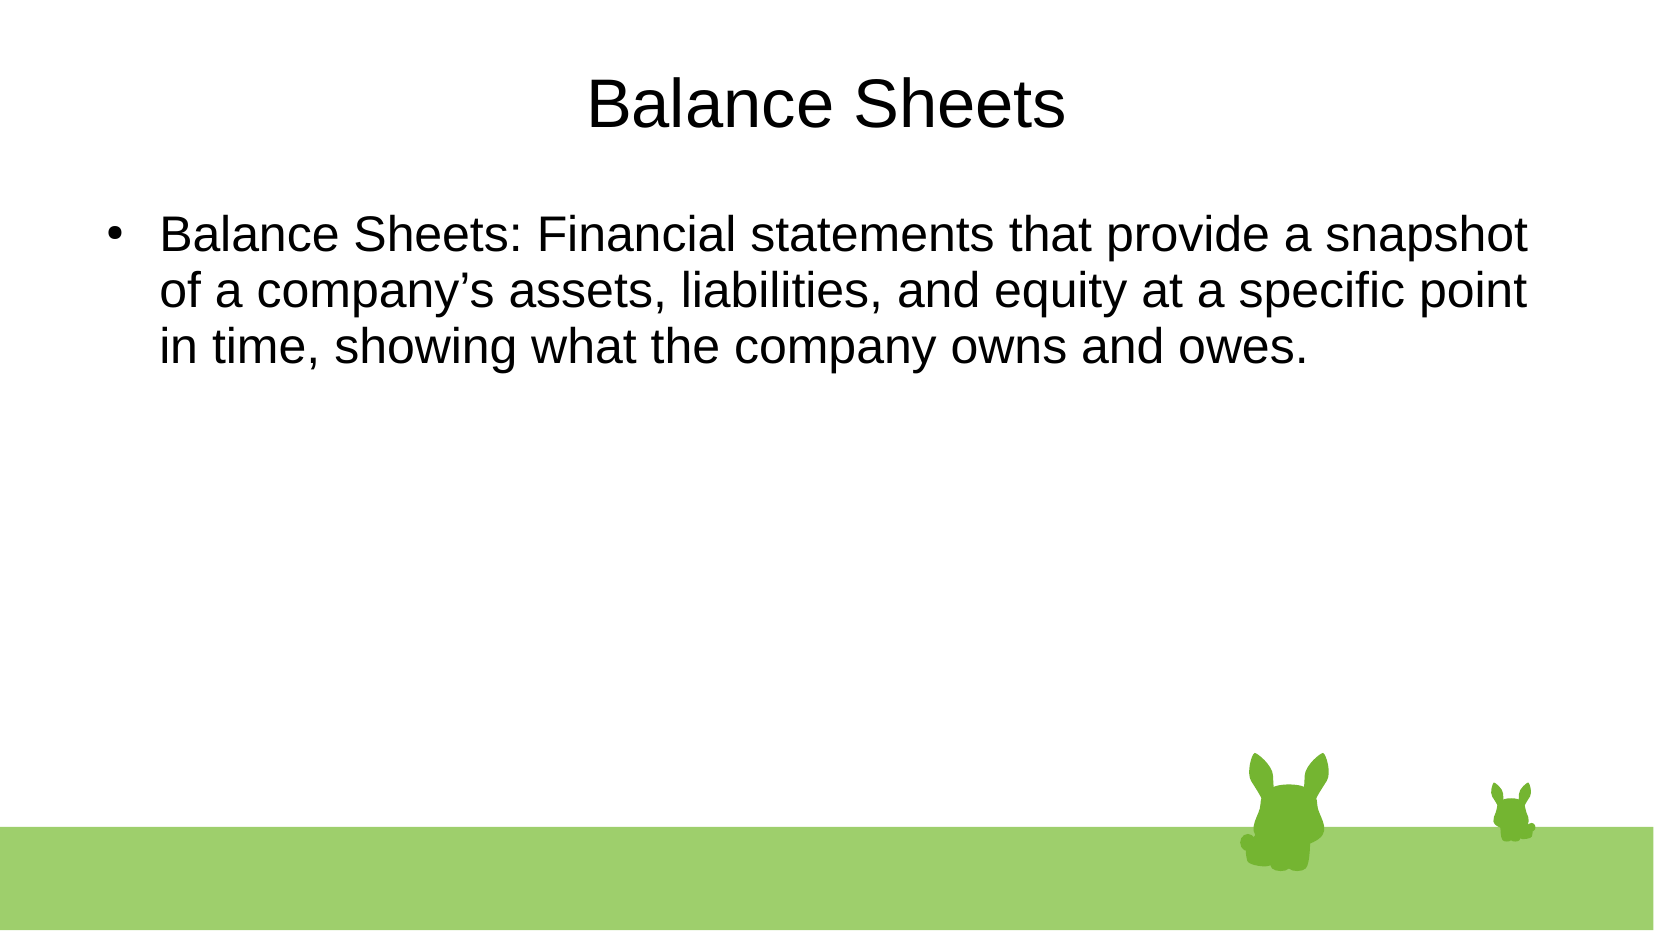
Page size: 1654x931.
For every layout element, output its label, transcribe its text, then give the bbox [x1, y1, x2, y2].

list Balance Sheets: Financial statements that provide a snapshot of a company’s assets, liabilities, and equity at a specific point in time, showing what the company owns and owes. [88, 206, 1565, 739]
title Balance Sheets [88, 29, 1565, 178]
